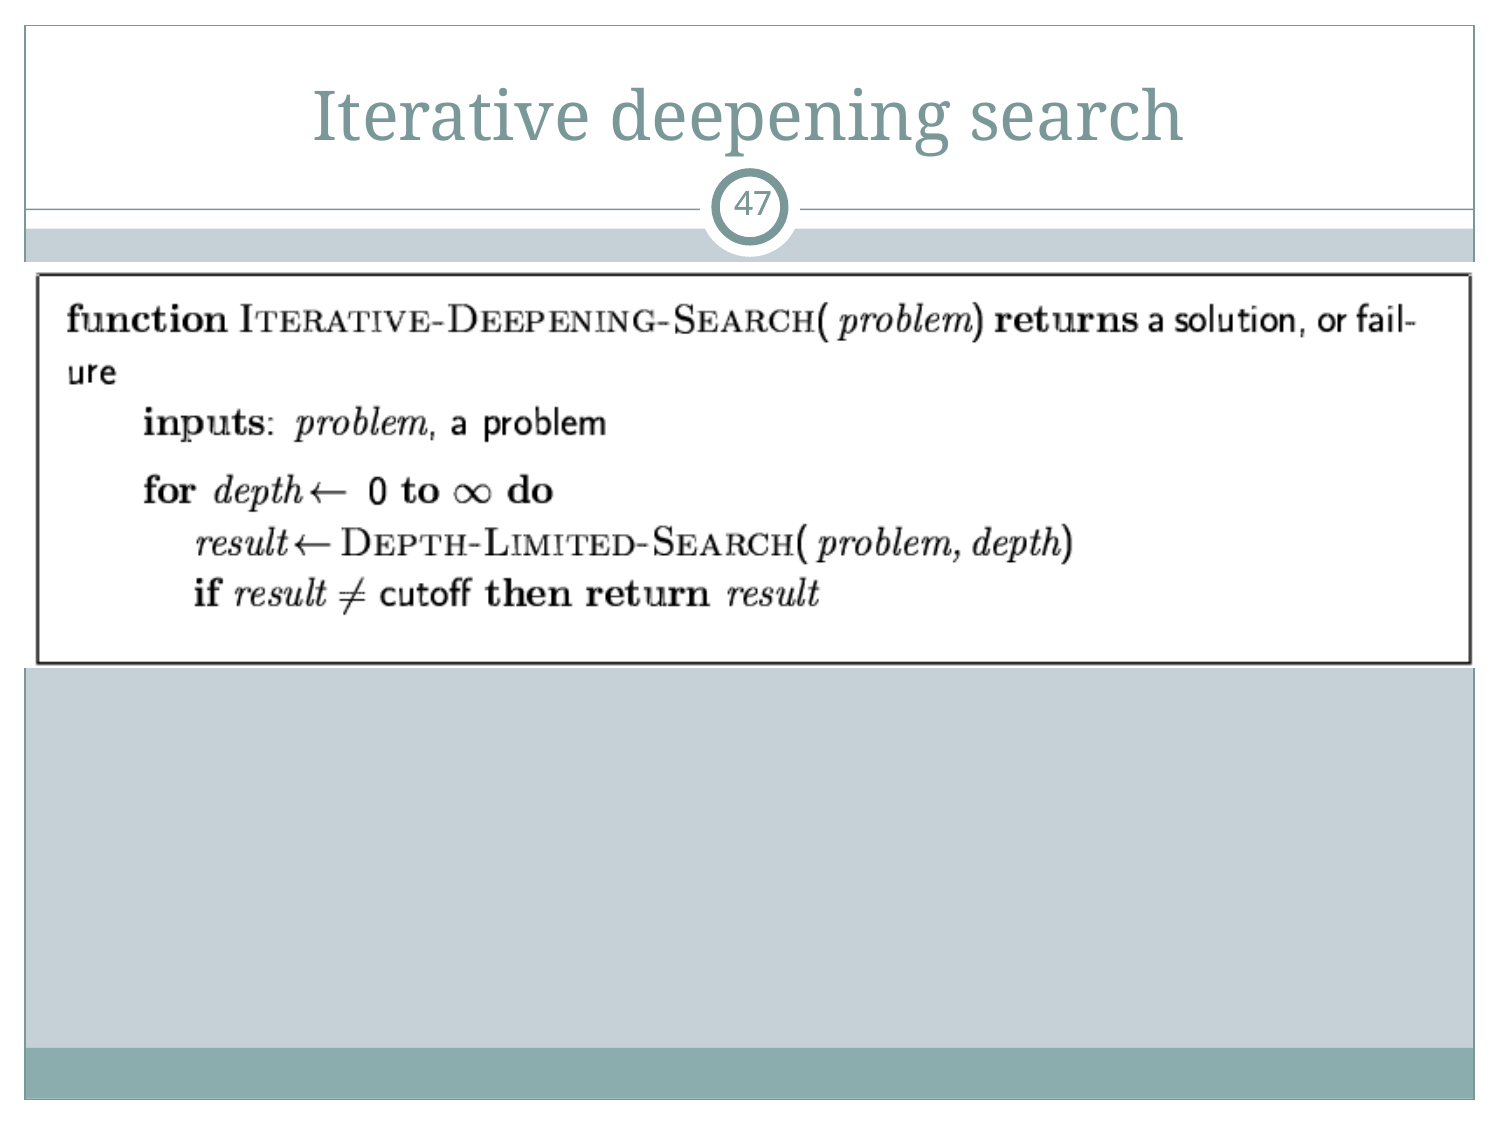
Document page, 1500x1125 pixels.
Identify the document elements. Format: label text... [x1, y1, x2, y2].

picture [21, 262, 1488, 668]
title Iterative deepening search [49, 37, 1450, 162]
slide_number <number> [715, 168, 791, 241]
